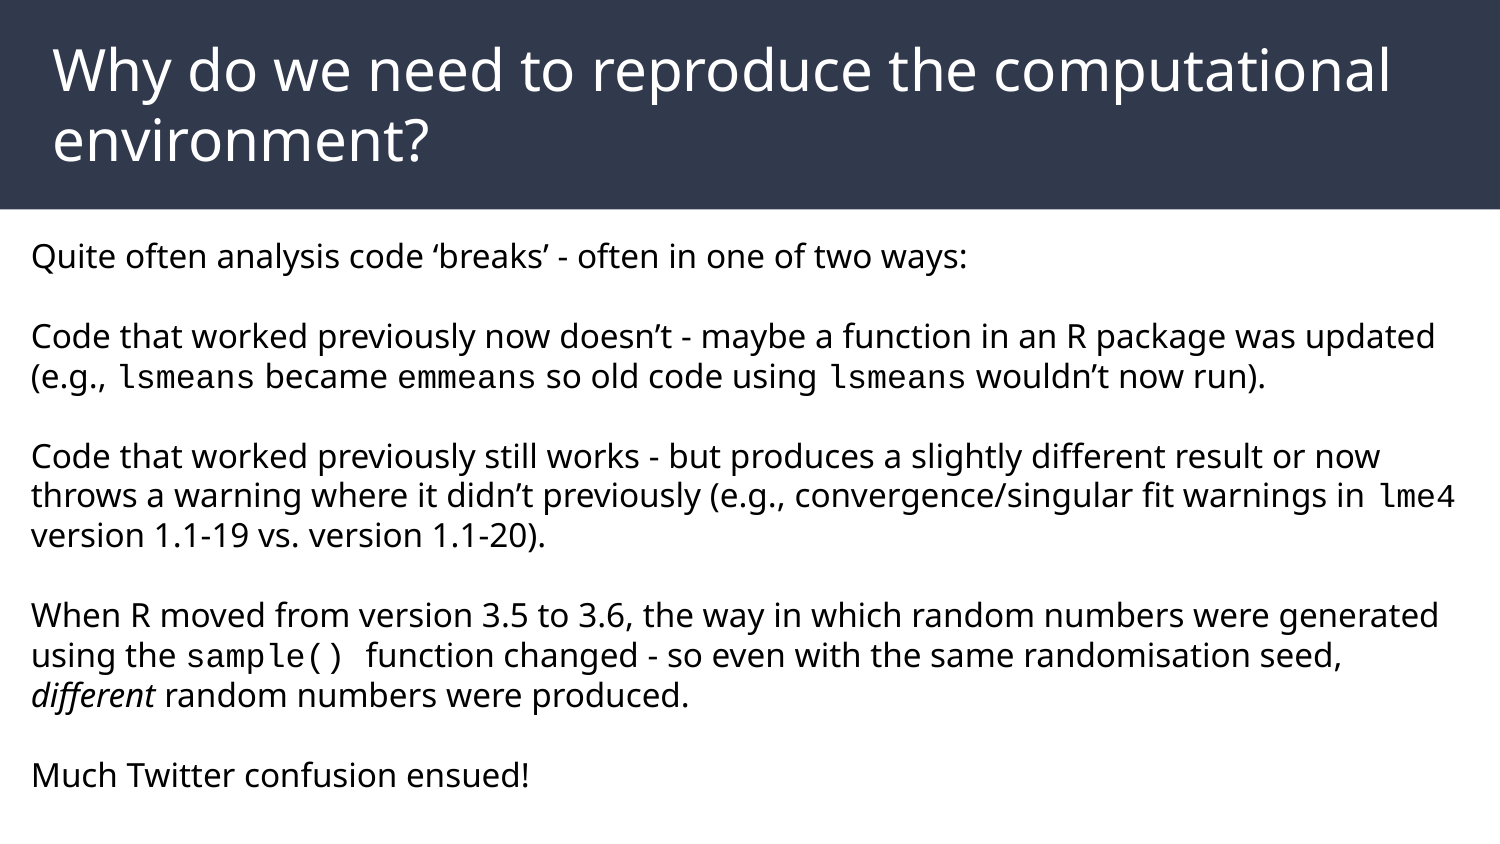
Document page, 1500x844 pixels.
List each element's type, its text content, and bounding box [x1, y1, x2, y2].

text_box Quite often analysis code ‘breaks’ - often in one of two ways: Code that worked previously now doesn’t - maybe a function in an R package was updated (e.g., lsmeans became emmeans so old code using lsmeans wouldn’t now run). Code that worked previously still works - but produces a slightly different result or now throws a warning where it didn’t previously (e.g., convergence/singular fit warnings in lme4 version 1.1-19 vs. version 1.1-20). When R moved from version 3.5 to 3.6, the way in which random numbers were generated using the sample() function changed - so even with the same randomisation seed, different random numbers were produced. Much Twitter confusion ensued! [15, 220, 1482, 831]
title Why do we need to reproduce the computational environment? [37, 18, 1463, 176]
